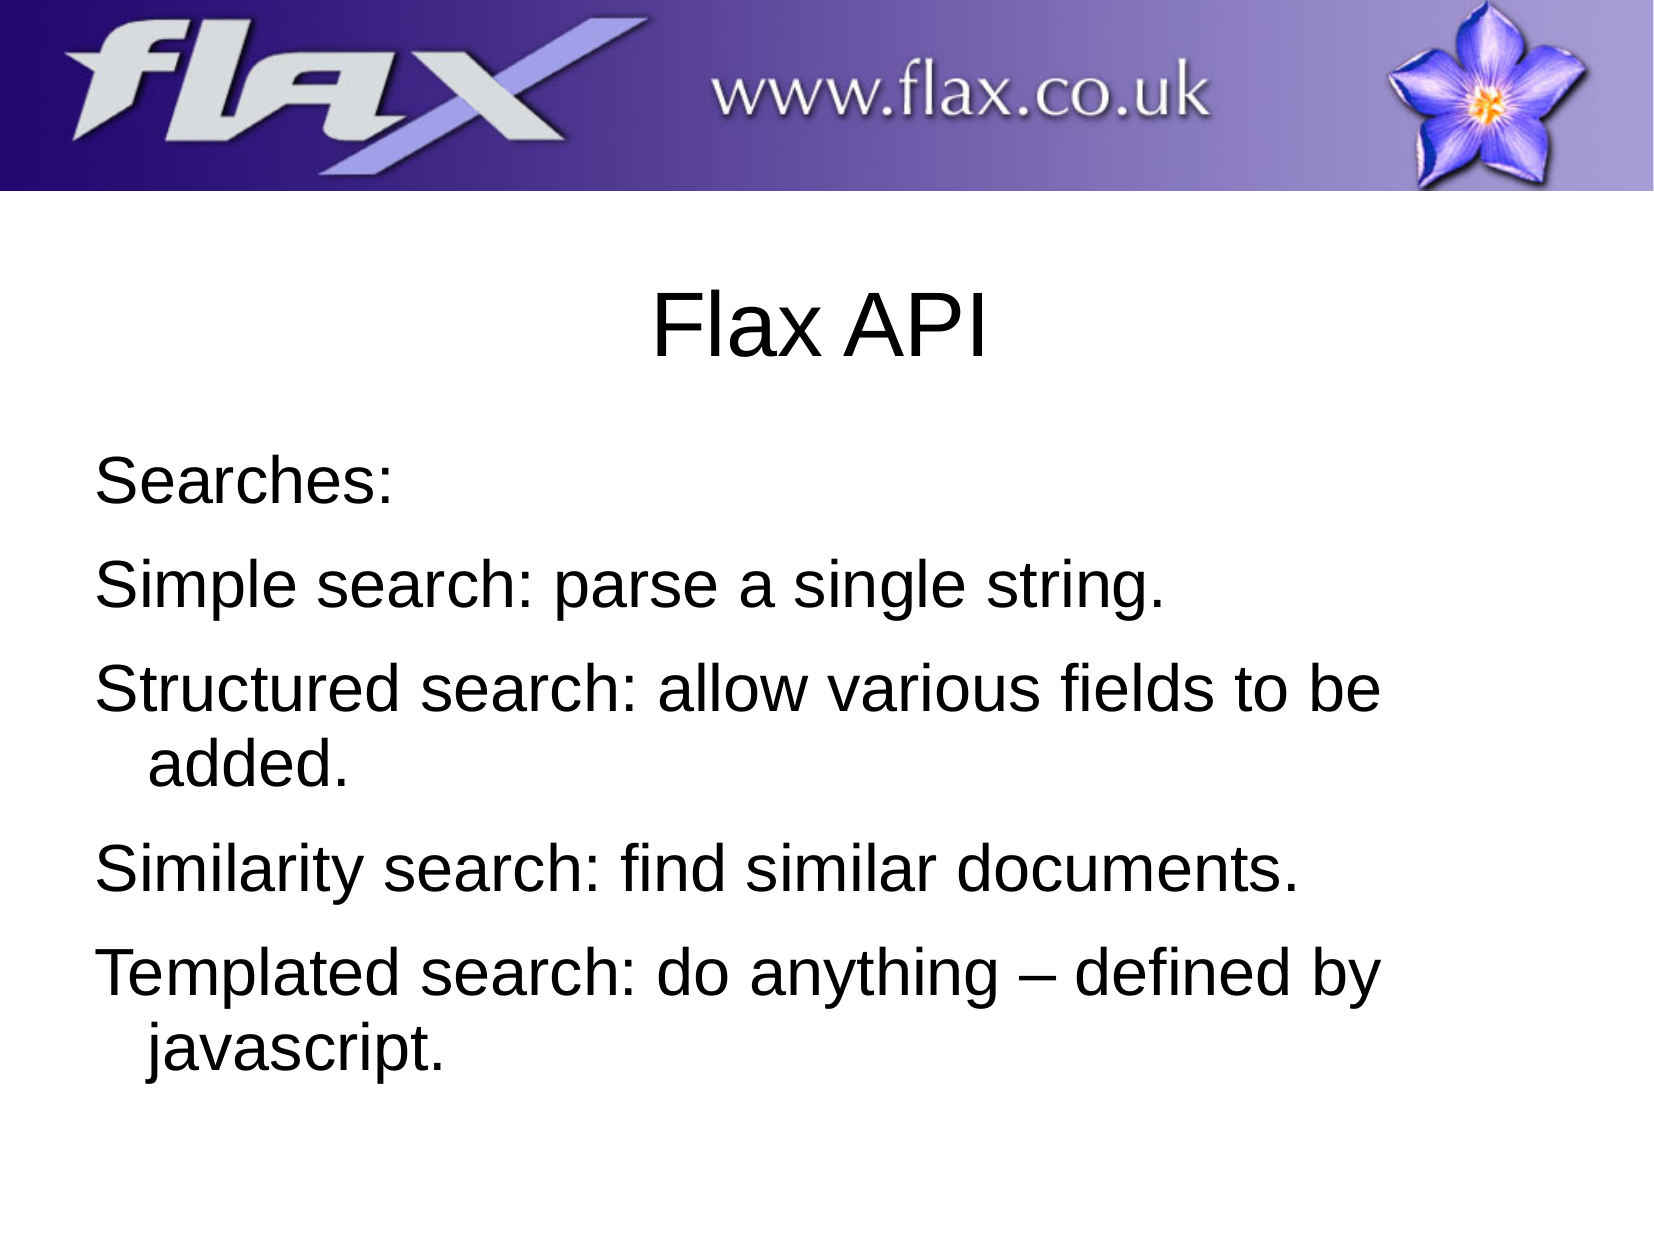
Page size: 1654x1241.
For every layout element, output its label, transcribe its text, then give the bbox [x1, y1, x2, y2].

title Flax API [76, 236, 1565, 414]
picture [0, 0, 1654, 191]
list Searches: Simple search: parse a single string. Structured search: allow various fields to be added. Similarity search: find similar documents. Templated search: do anything – defined by javascript. [76, 442, 1565, 1094]
